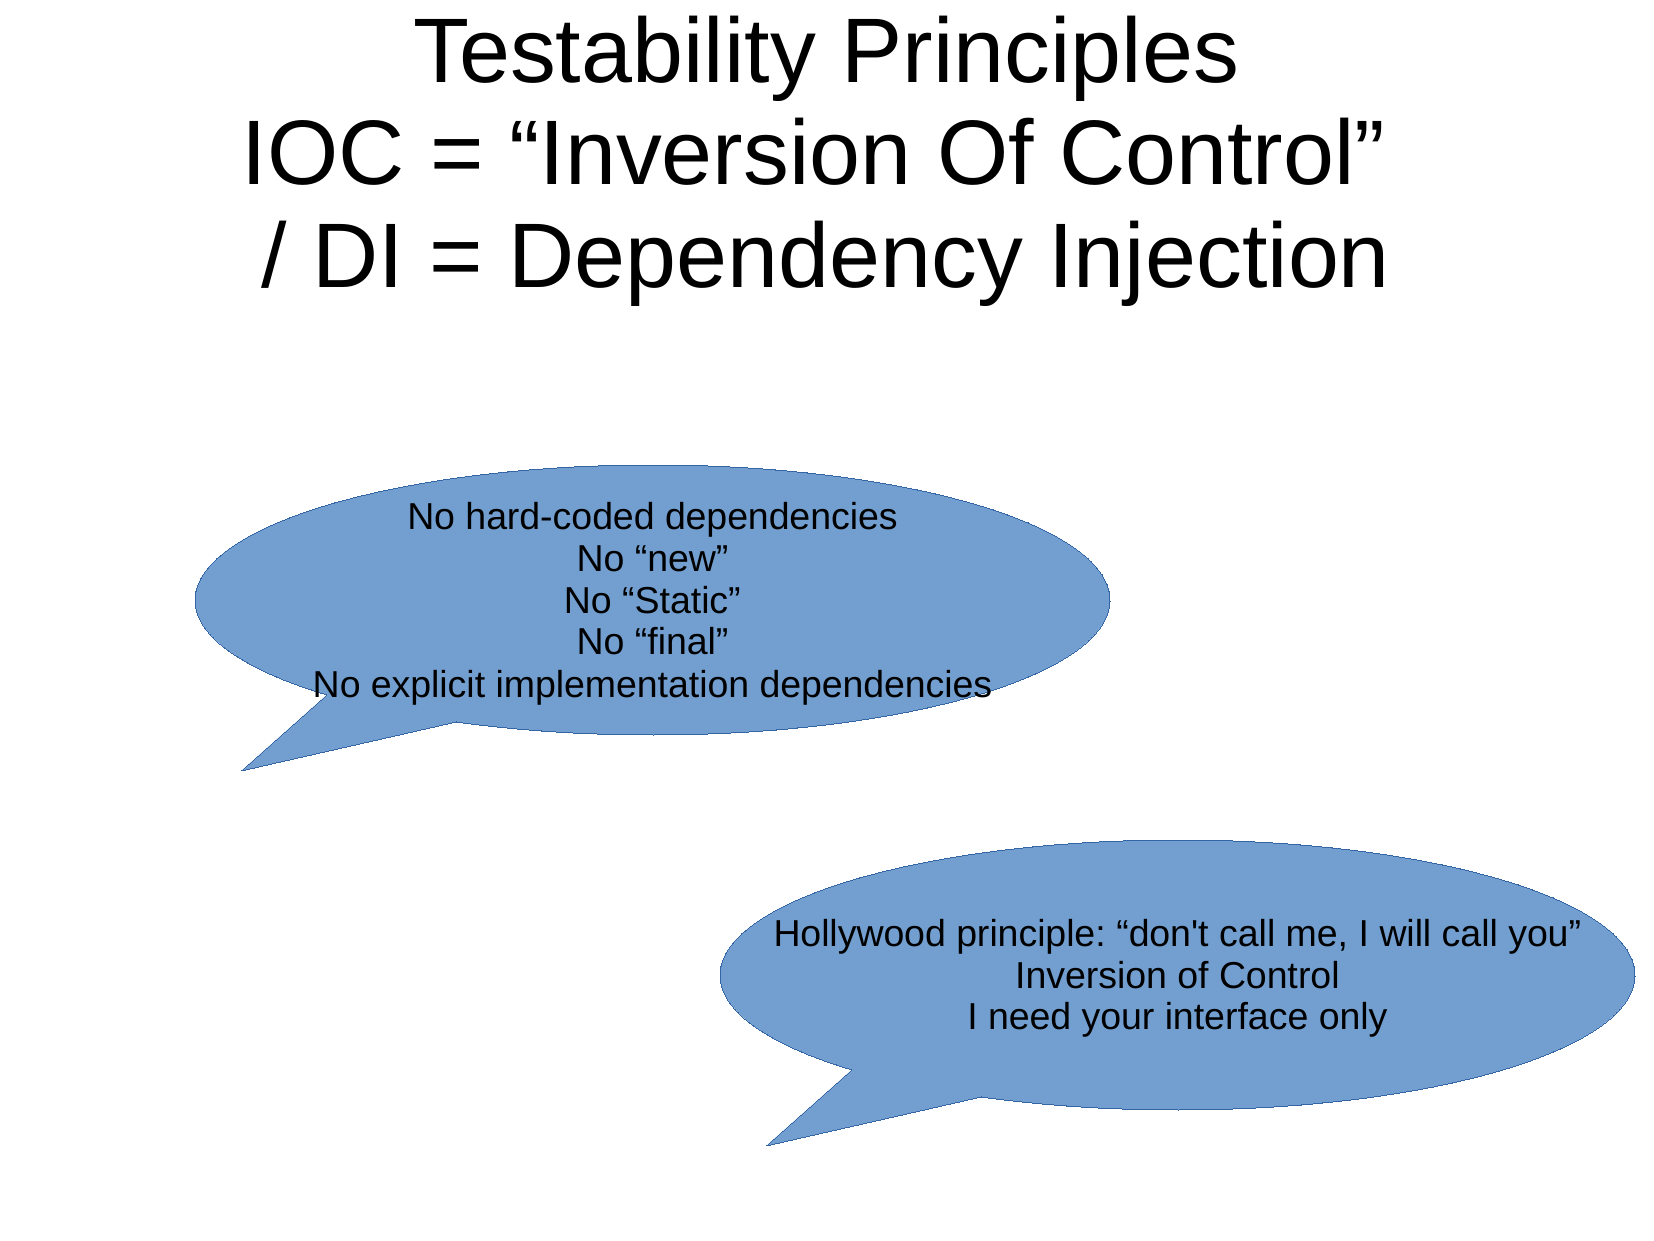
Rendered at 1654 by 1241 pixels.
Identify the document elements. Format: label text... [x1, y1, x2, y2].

text_box No hard-coded dependencies No “new” No “Static” No “final” No explicit implementation dependencies [195, 465, 1111, 771]
text_box Hollywood principle: “don't call me, I will call you” Inversion of Control I need your interface only [720, 840, 1636, 1146]
title Testability Principles IOC = “Inversion Of Control” / DI = Dependency Injection [82, 0, 1571, 307]
